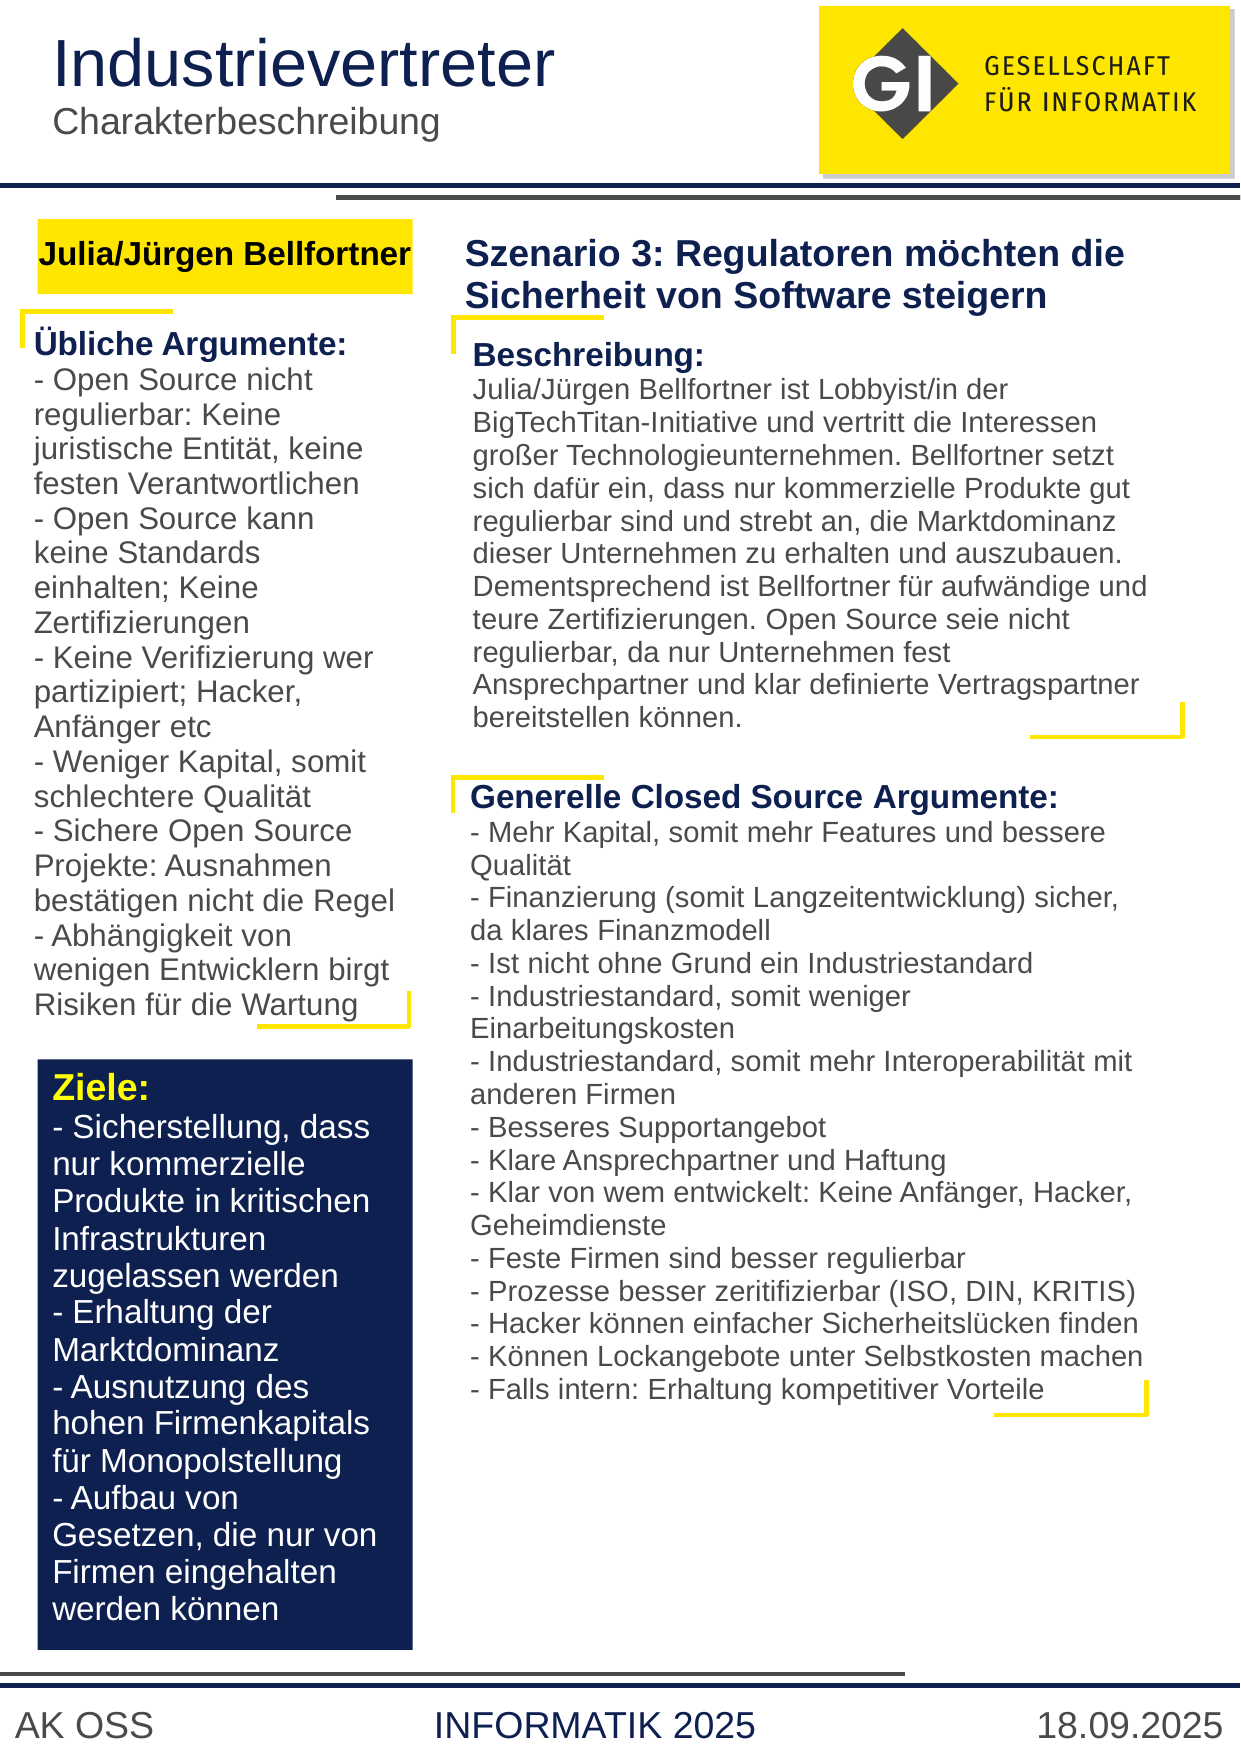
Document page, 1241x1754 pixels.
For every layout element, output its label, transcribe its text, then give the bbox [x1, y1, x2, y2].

text_box Szenario 3: Regulatoren möchten die Sicherheit von Software steigern [450, 225, 1238, 324]
text_box Generelle Closed Source Argumente: - Mehr Kapital, somit mehr Features und bessere Qualität - Finanzierung (somit Langzeitentwicklung) sicher, da klares Finanzmodell - Ist nicht ohne Grund ein Industriestandard - Industriestandard, somit weniger Einarbeitungskosten - Industriestandard, somit mehr Interoperabilität mit anderen Firmen - Besseres Supportangebot - Klare Ansprechpartner und Haftung - Klar von wem entwickelt: Keine Anfänger, Hacker, Geheimdienste - Feste Firmen sind besser regulierbar - Prozesse besser zeritifizierbar (ISO, DIN, KRITIS) - Hacker können einfacher Sicherheitslücken finden - Können Lockangebote unter Selbstkosten machen - Falls intern: Erhaltung kompetitiver Vorteile [455, 771, 1168, 1501]
text_box Julia/Jürgen Bellfortner [0, 228, 450, 317]
text_box AK OSS [0, 1697, 170, 1754]
text_box INFORMATIK 2025 [419, 1697, 772, 1754]
text_box Industrievertreter Charakterbeschreibung [37, 18, 788, 169]
text_box Beschreibung: Julia/Jürgen Bellfortner ist Lobbyist/in der BigTechTitan-Initiative und vertritt die Interessen großer Technologieunternehmen. Bellfortner setzt sich dafür ein, dass nur kommerzielle Produkte gut regulierbar sind und strebt an, die Marktdominanz dieser Unternehmen zu erhalten und auszubauen. Dementsprechend ist Bellfortner für aufwändige und teure Zertifizierungen. Open Source seie nicht regulierbar, da nur Unternehmen fest Ansprechpartner und klar definierte Vertragspartner bereitstellen können. [457, 328, 1189, 971]
text_box 18.09.2025 [1021, 1697, 1239, 1754]
text_box Ziele: - Sicherstellung, dass nur kommerzielle Produkte in kritischen Infrastrukturen zugelassen werden - Erhaltung der Marktdominanz - Ausnutzung des hohen Firmenkapitals für Monopolstellung - Aufbau von Gesetzen, die nur von Firmen eingehalten werden können [37, 1059, 413, 1651]
text_box Übliche Argumente: - Open Source nicht regulierbar: Keine juristische Entität, keine festen Verantwortlichen - Open Source kann keine Standards einhalten; Keine Zertifizierungen - Keine Verifizierung wer partizipiert; Hacker, Anfänger etc - Weniger Kapital, somit schlechtere Qualität - Sichere Open Source Projekte: Ausnahmen bestätigen nicht die Regel - Abhängigkeit von wenigen Entwicklern birgt Risiken für die Wartung [18, 317, 413, 1030]
picture [853, 28, 1196, 139]
text_box [37, 219, 413, 228]
text_box [819, 5, 1231, 174]
